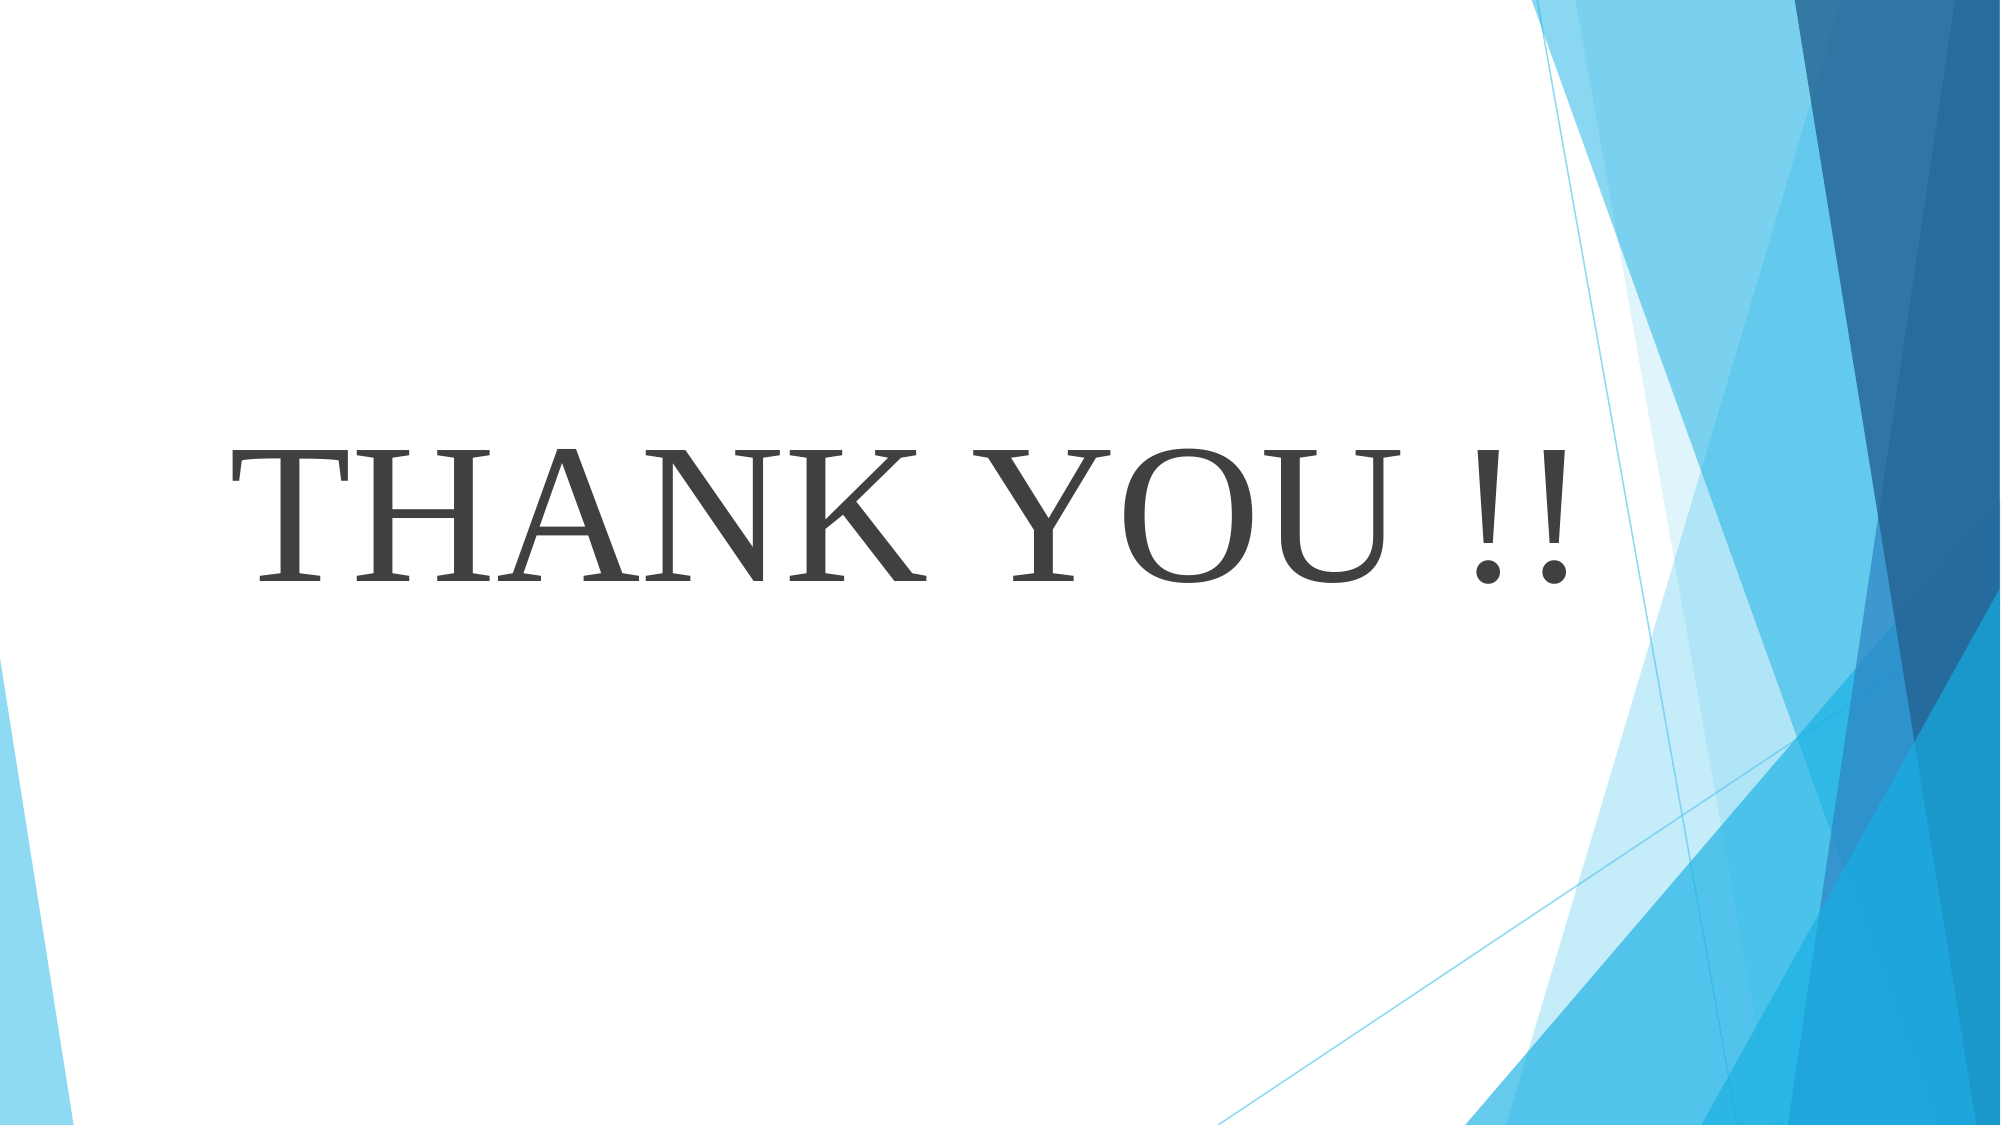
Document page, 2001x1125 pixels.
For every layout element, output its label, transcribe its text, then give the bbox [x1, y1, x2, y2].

list THANK YOU !! [214, 374, 2000, 992]
